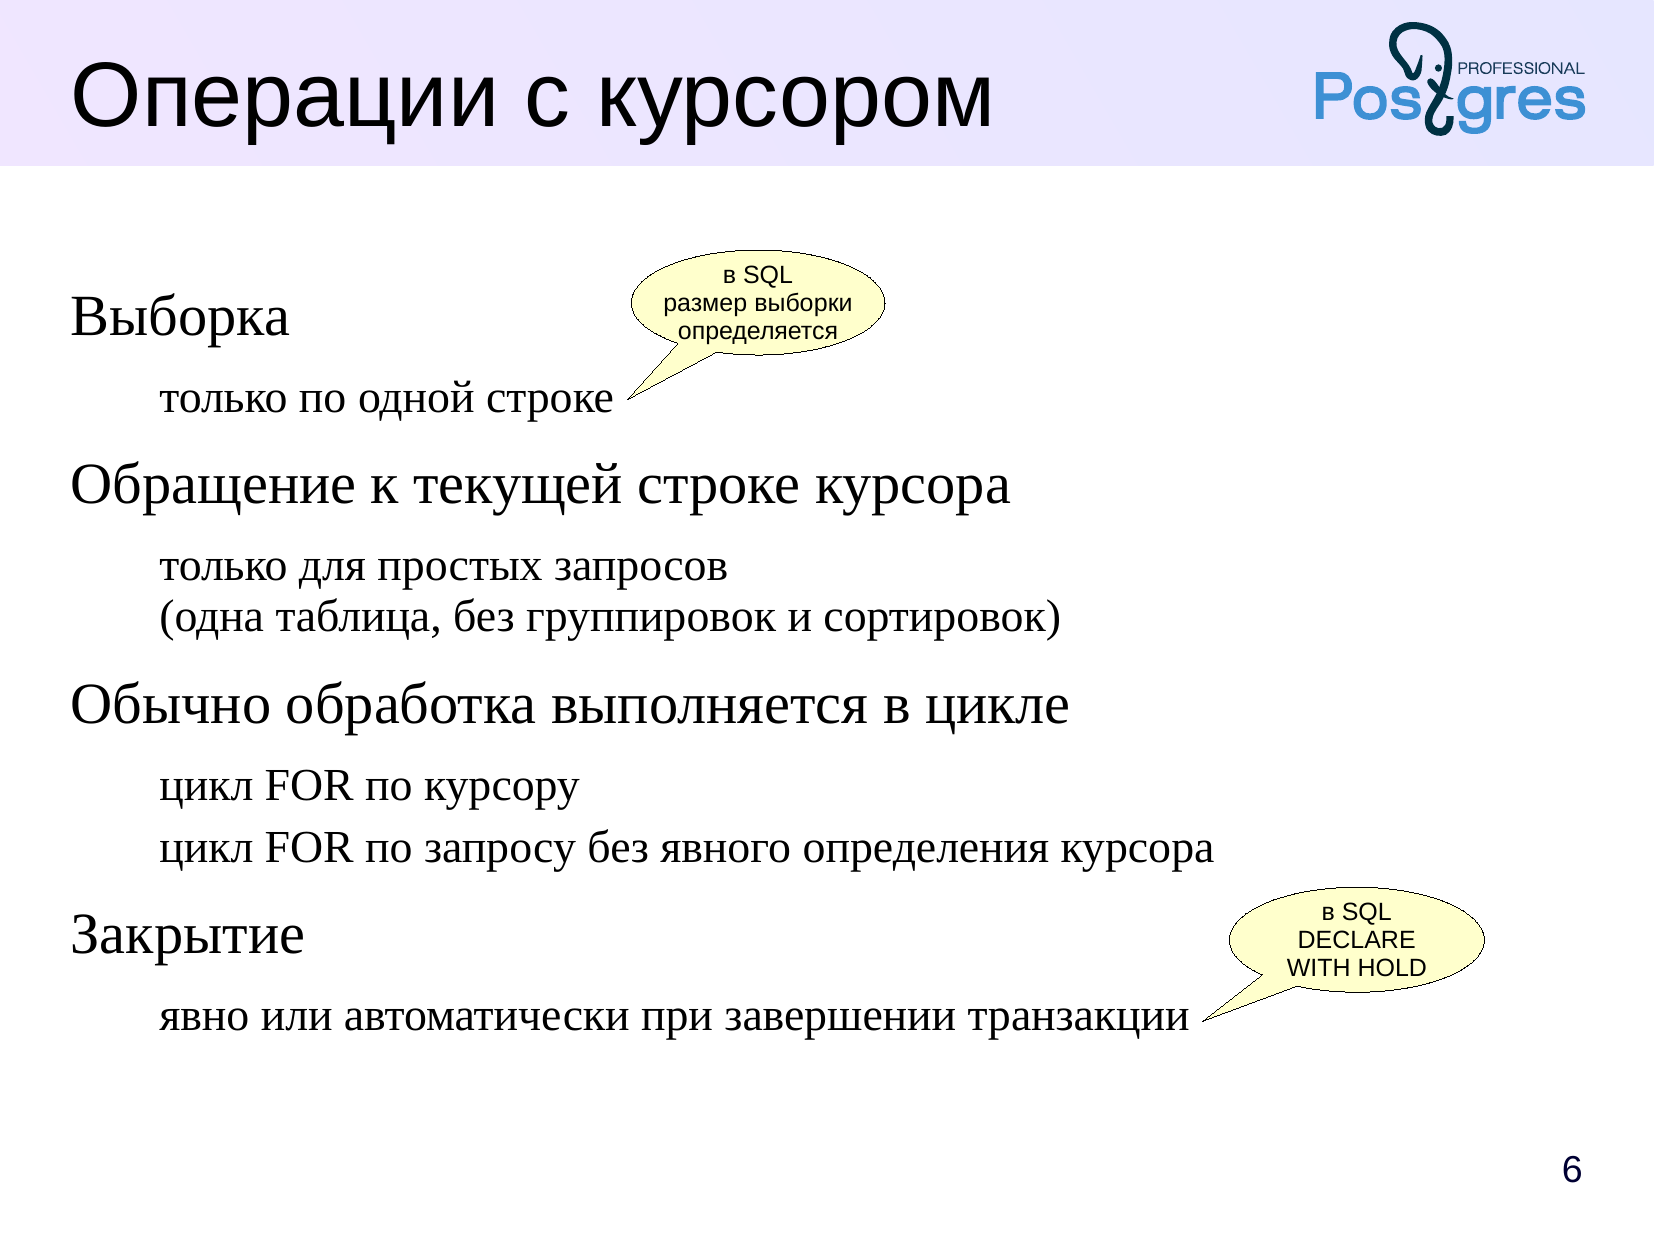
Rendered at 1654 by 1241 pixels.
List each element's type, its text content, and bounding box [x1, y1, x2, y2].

list Выборка только по одной строке Обращение к текущей строке курсора только для простых запросов (одна таблица, без группировок и сортировок) Обычно обработка выполняется в цикле цикл FOR по курсору цикл FOR по запросу без явного определения курсора Закрытие явно или автоматически при завершении транзакции [70, 283, 1583, 1141]
text_box в SQL размер выборки определяется [627, 250, 886, 400]
text_box в SQL DECLARE WITH HOLD [1202, 887, 1485, 1022]
title Операции с курсором [70, 43, 1241, 147]
